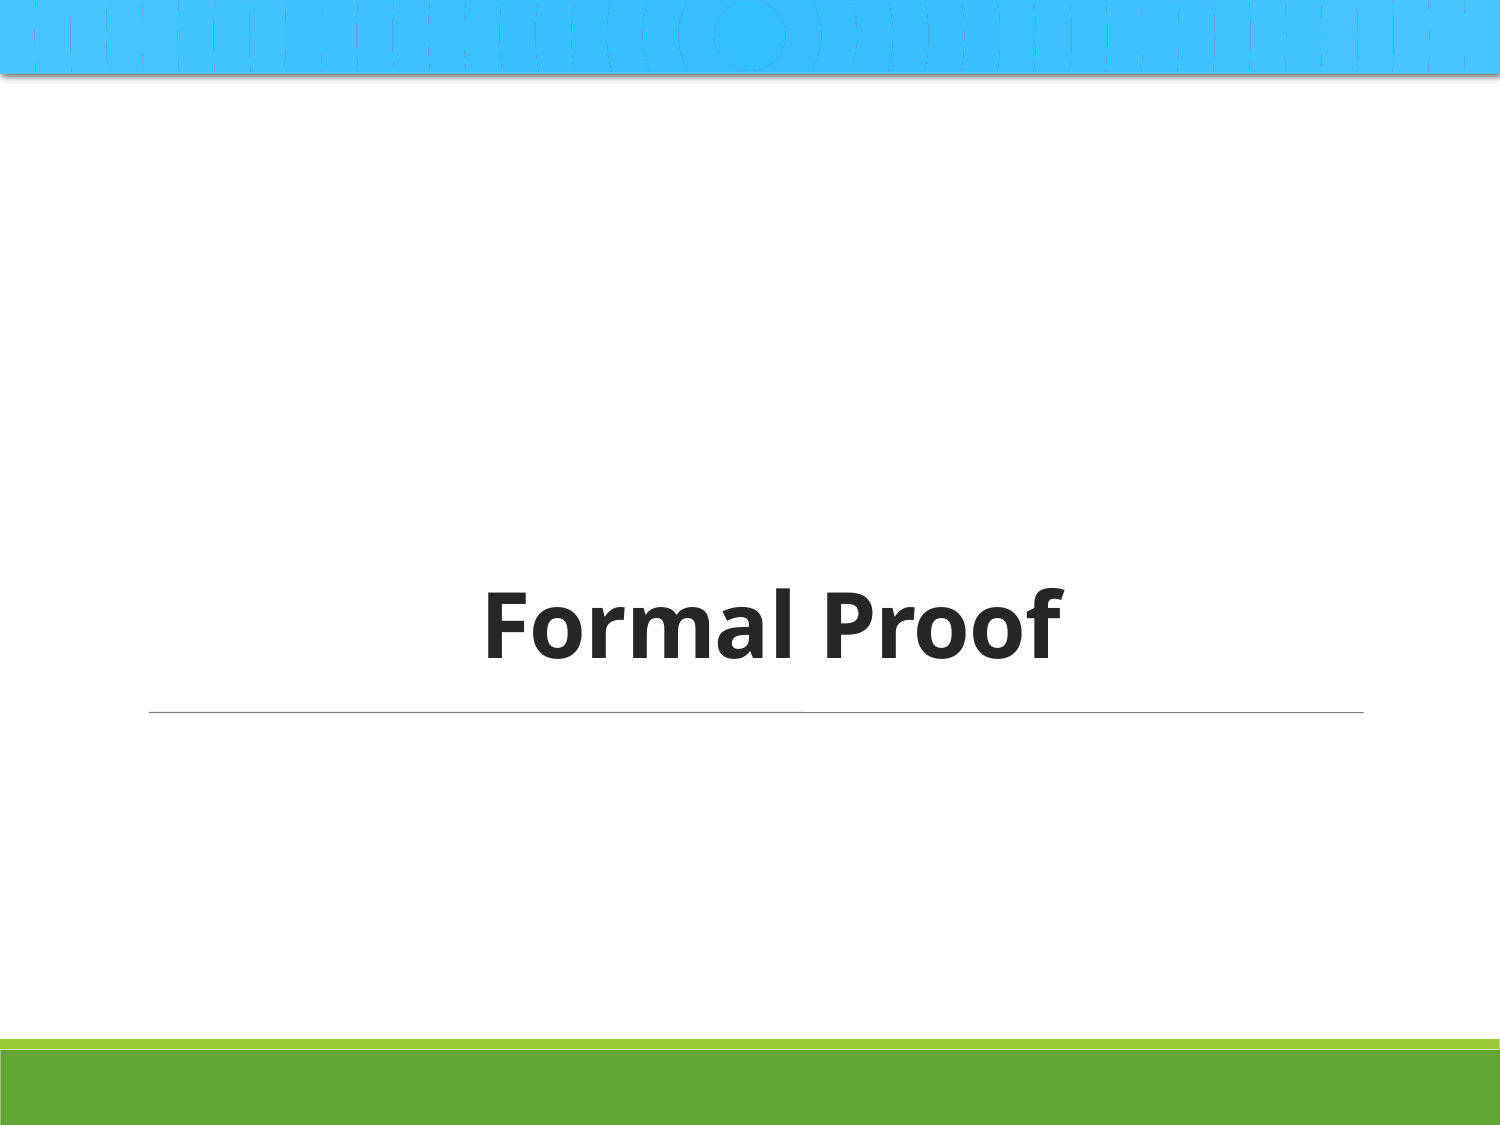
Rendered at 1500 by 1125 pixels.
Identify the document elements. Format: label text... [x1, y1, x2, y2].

title Formal Proof [152, 474, 1390, 685]
text_box [0, 0, 1500, 73]
